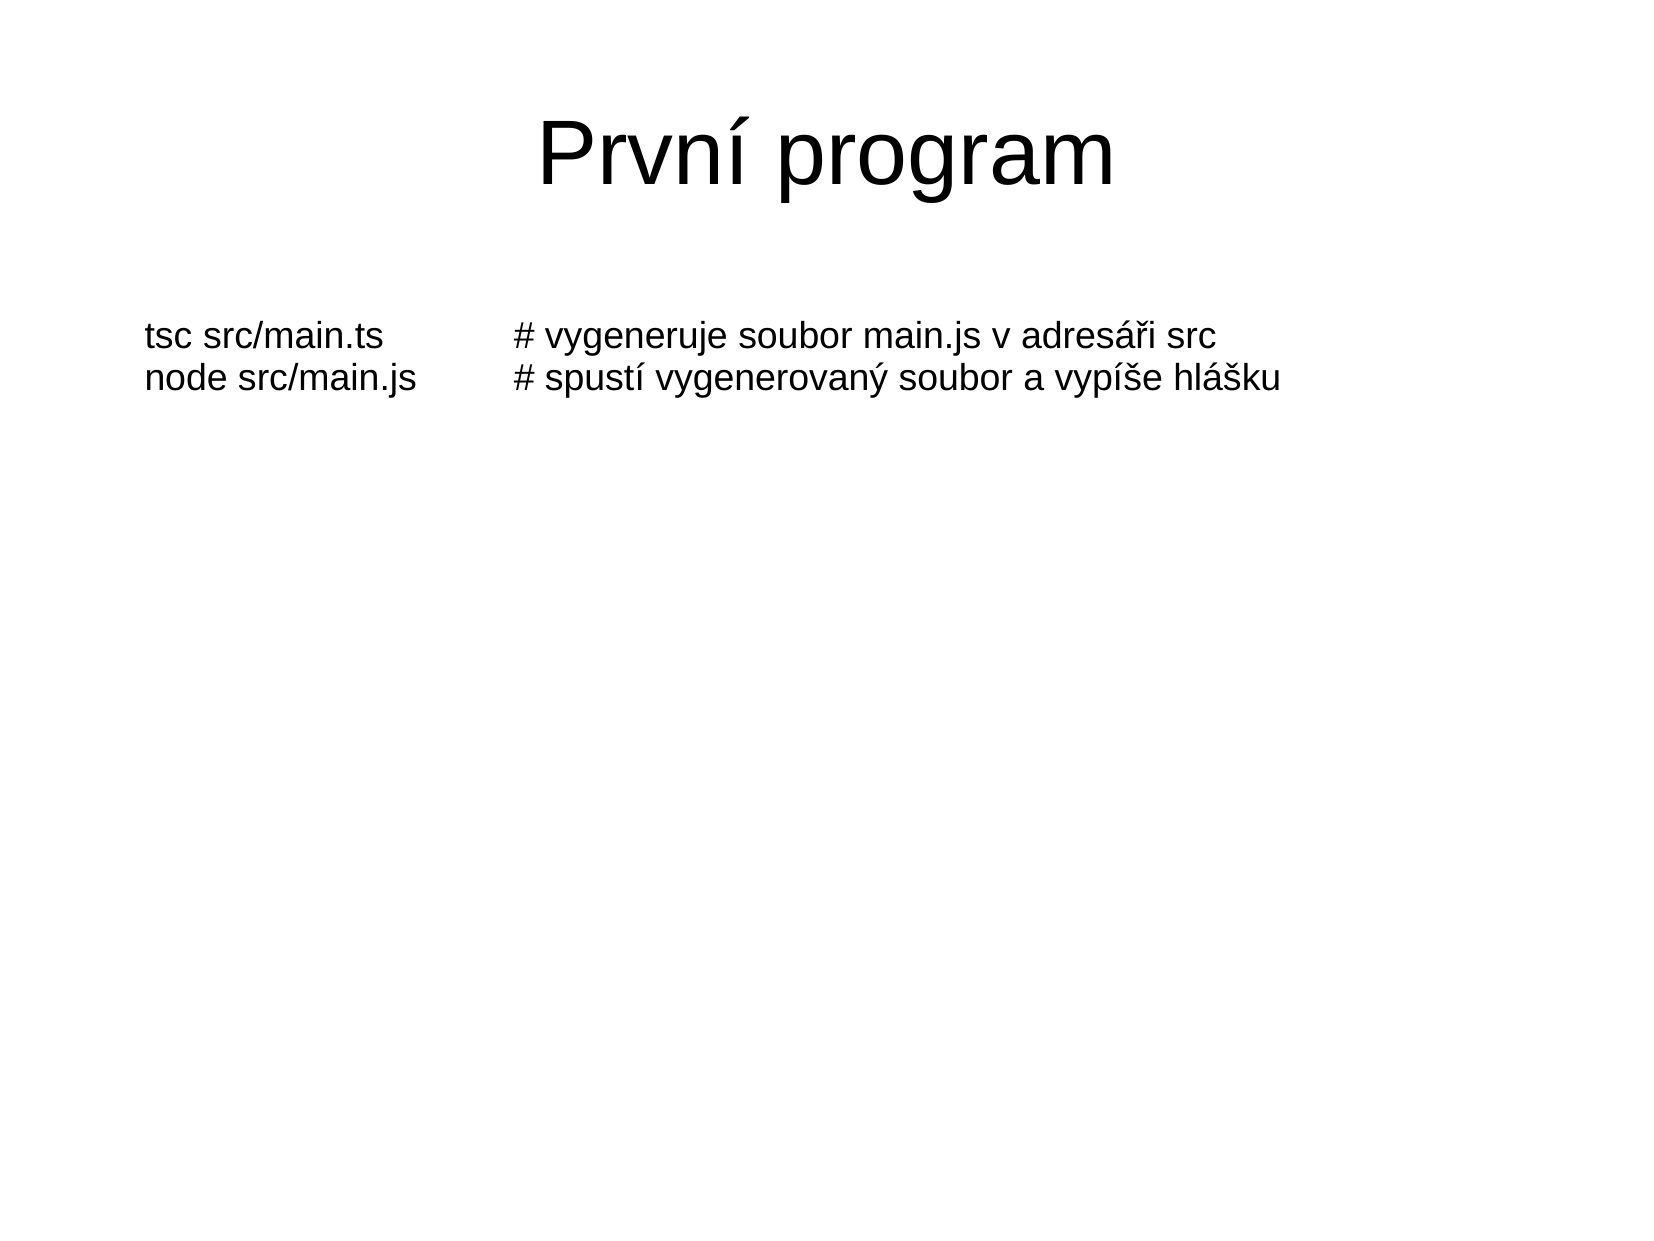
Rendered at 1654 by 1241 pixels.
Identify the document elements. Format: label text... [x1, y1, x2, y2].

text_box tsc src/main.ts # vygeneruje soubor main.js v adresáři src node src/main.js # spustí vygenerovaný soubor a vypíše hlášku [129, 307, 1571, 405]
title První program [82, 49, 1571, 257]
